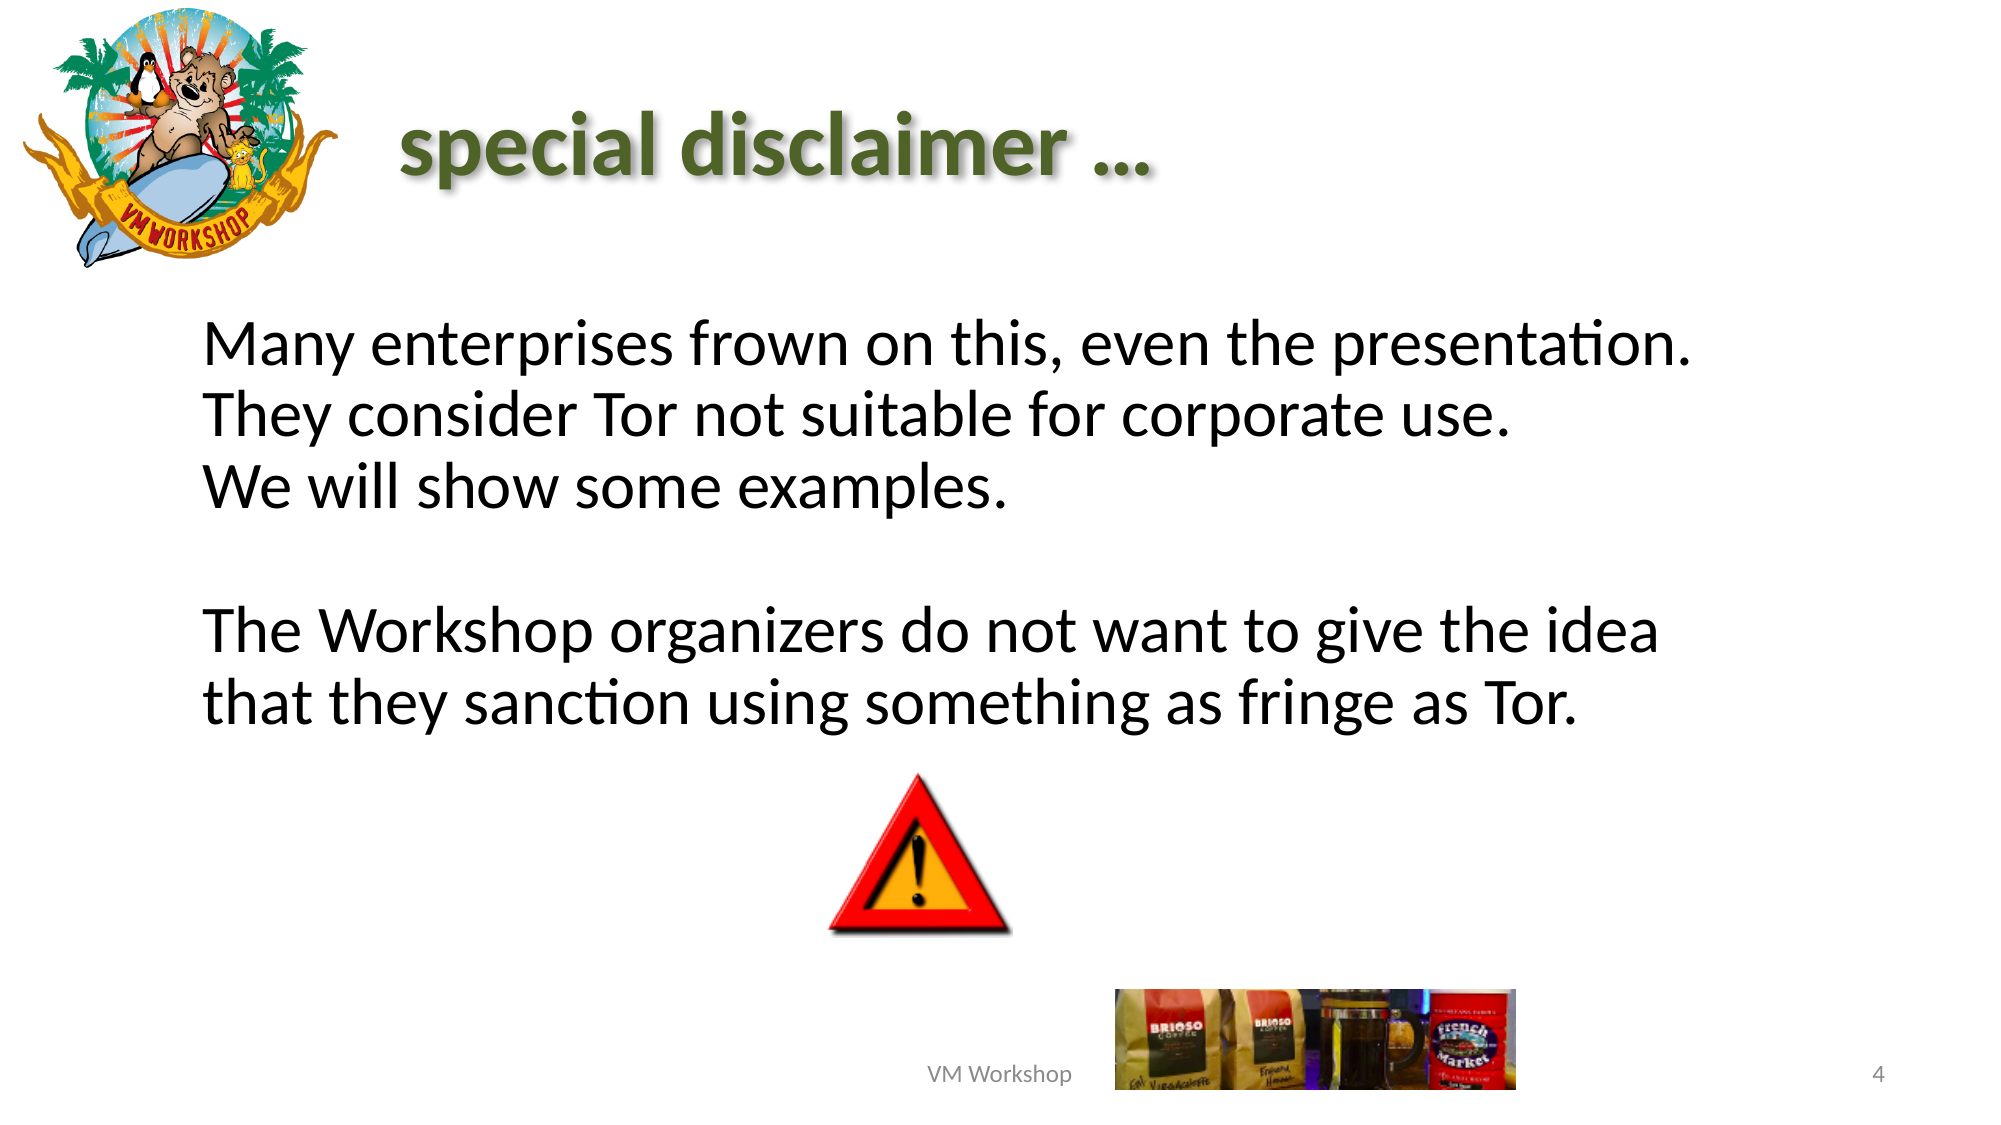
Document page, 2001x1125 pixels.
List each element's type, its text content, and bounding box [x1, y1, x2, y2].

picture [23, 8, 338, 269]
list Many enterprises frown on this, even the presentation. They consider Tor not suitable for corporate use. We will show some examples. The Workshop organizers do not want to give the idea that they sanction using something as fringe as Tor. [187, 299, 1801, 1004]
title special disclaimer … [383, 45, 1913, 233]
picture [1115, 1004, 1516, 1090]
picture [825, 768, 1013, 938]
